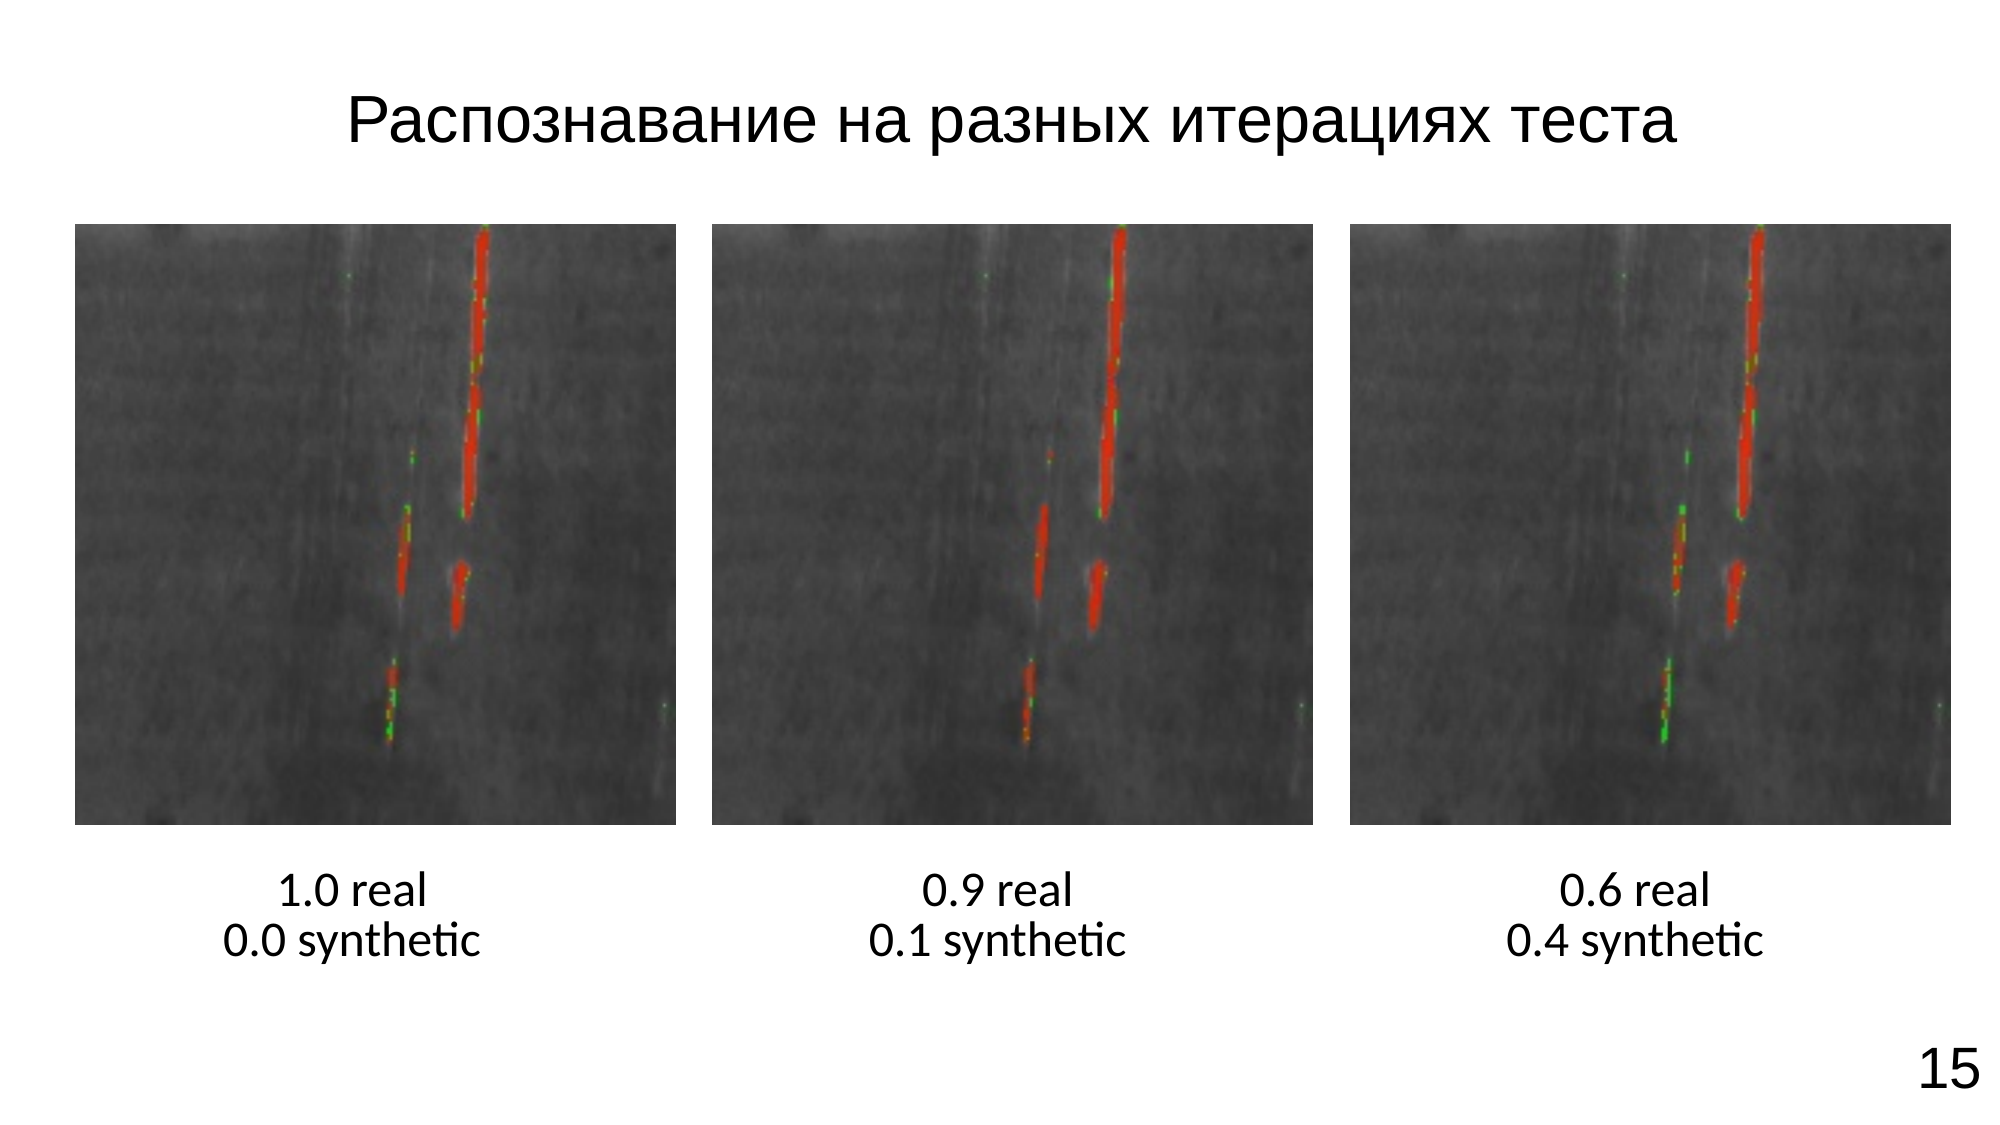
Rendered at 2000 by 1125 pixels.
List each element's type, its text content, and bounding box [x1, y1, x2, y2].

title 15 [1912, 1012, 1988, 1125]
picture [75, 224, 676, 826]
text_box Распознавание на разных итерациях теста [75, 75, 1951, 225]
title 0.9 real 0.1 synthetic [787, 825, 1209, 1013]
picture [712, 224, 1313, 826]
title 0.6 real 0.4 synthetic [1425, 825, 1846, 1013]
title 1.0 real 0.0 synthetic [141, 825, 563, 1013]
picture [1350, 224, 1951, 826]
